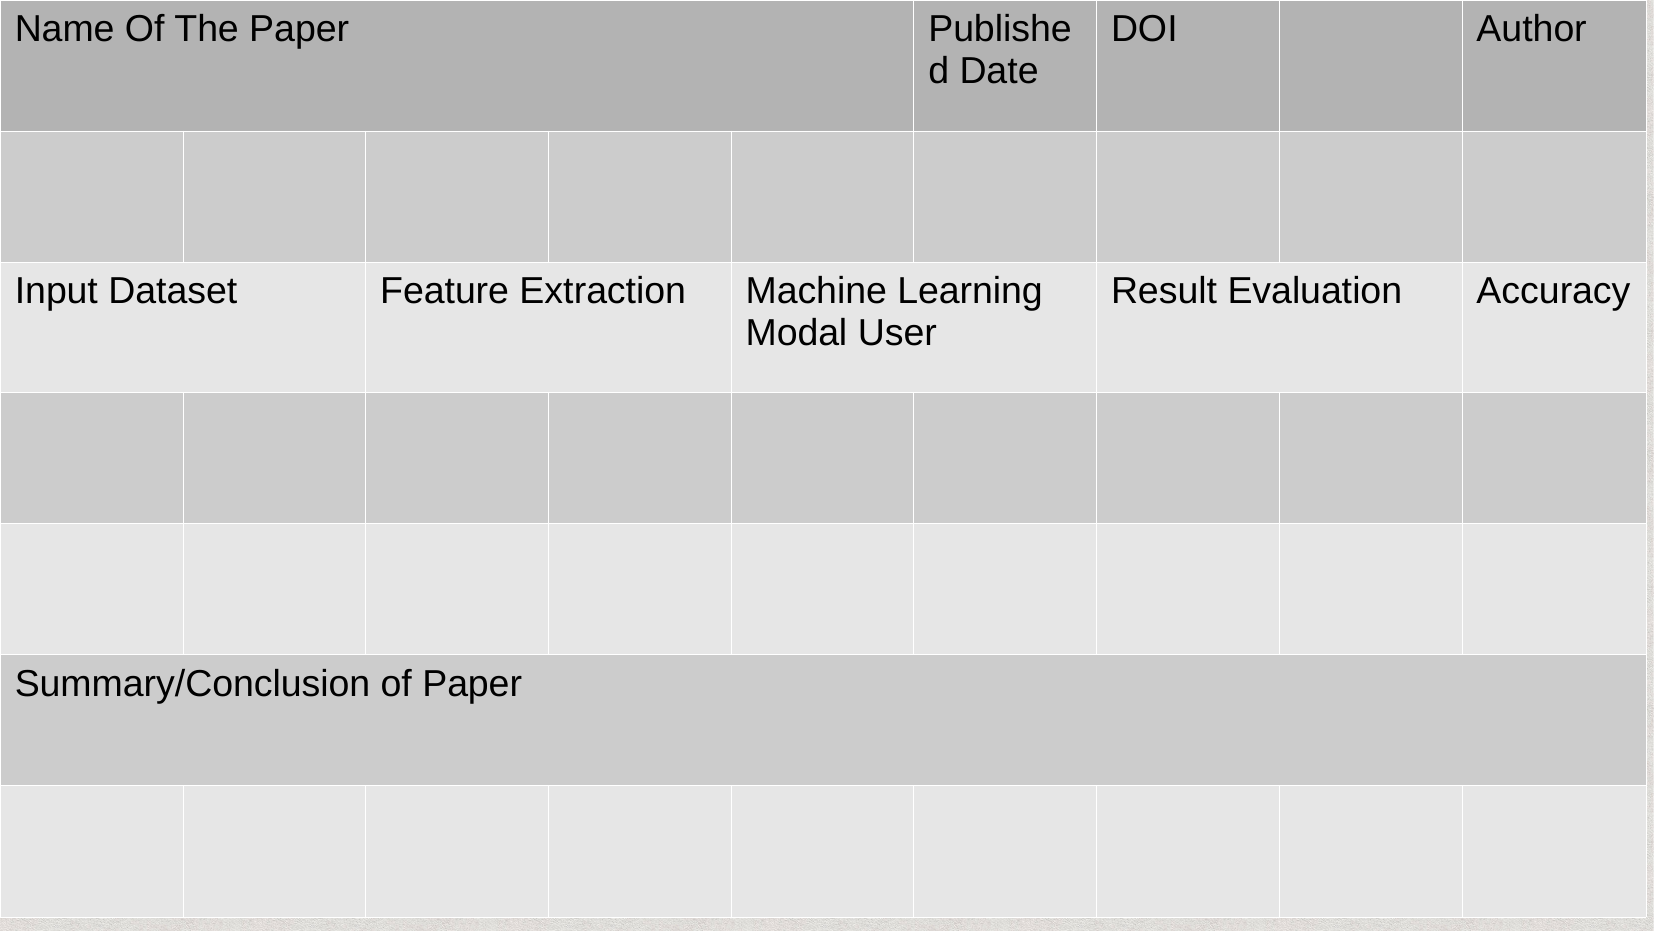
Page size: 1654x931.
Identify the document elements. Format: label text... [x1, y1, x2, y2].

table_cell [366, 393, 548, 523]
table_cell [1097, 524, 1279, 654]
table_cell [914, 132, 1096, 262]
table_cell [1463, 786, 1646, 917]
table_cell [732, 132, 913, 262]
table_cell [184, 786, 365, 917]
table_cell [1280, 132, 1462, 262]
table_cell [184, 132, 365, 262]
table_cell Machine Learning Modal User [732, 263, 1096, 392]
table_cell [1, 393, 183, 523]
table_cell [1463, 524, 1646, 654]
table_cell Feature Extraction [366, 263, 731, 392]
table_cell Input Dataset [1, 263, 365, 392]
table_cell [366, 132, 548, 262]
table_cell [1280, 786, 1462, 917]
table_cell [549, 132, 731, 262]
table_cell [732, 524, 913, 654]
table_cell [549, 786, 731, 917]
table_cell [1, 524, 183, 654]
table_header Author [1463, 1, 1646, 131]
table_cell [1097, 786, 1279, 917]
table_cell [1, 132, 183, 262]
table_cell [1097, 132, 1279, 262]
table_cell [184, 524, 365, 654]
table_cell [366, 524, 548, 654]
table_header [1280, 1, 1462, 131]
table_cell Accuracy [1463, 263, 1646, 392]
table_cell [732, 393, 913, 523]
table_cell [914, 393, 1096, 523]
table_cell [1463, 132, 1646, 262]
table_header DOI [1097, 1, 1279, 131]
table_cell [1, 786, 183, 917]
table_header Name Of The Paper [1, 1, 913, 131]
table_cell Summary/Conclusion of Paper [1, 655, 1646, 785]
table_cell [914, 524, 1096, 654]
table_cell [184, 393, 365, 523]
table_cell [366, 786, 548, 917]
table_cell [1463, 393, 1646, 523]
table_header Published Date [914, 1, 1096, 131]
picture [0, 0, 1654, 931]
table_cell [1097, 393, 1279, 523]
table_cell [549, 393, 731, 523]
table_cell [549, 524, 731, 654]
table_cell [732, 786, 913, 917]
table_cell [914, 786, 1096, 917]
table_cell [1280, 393, 1462, 523]
table_cell [1280, 524, 1462, 654]
table_cell Result Evaluation [1097, 263, 1462, 392]
